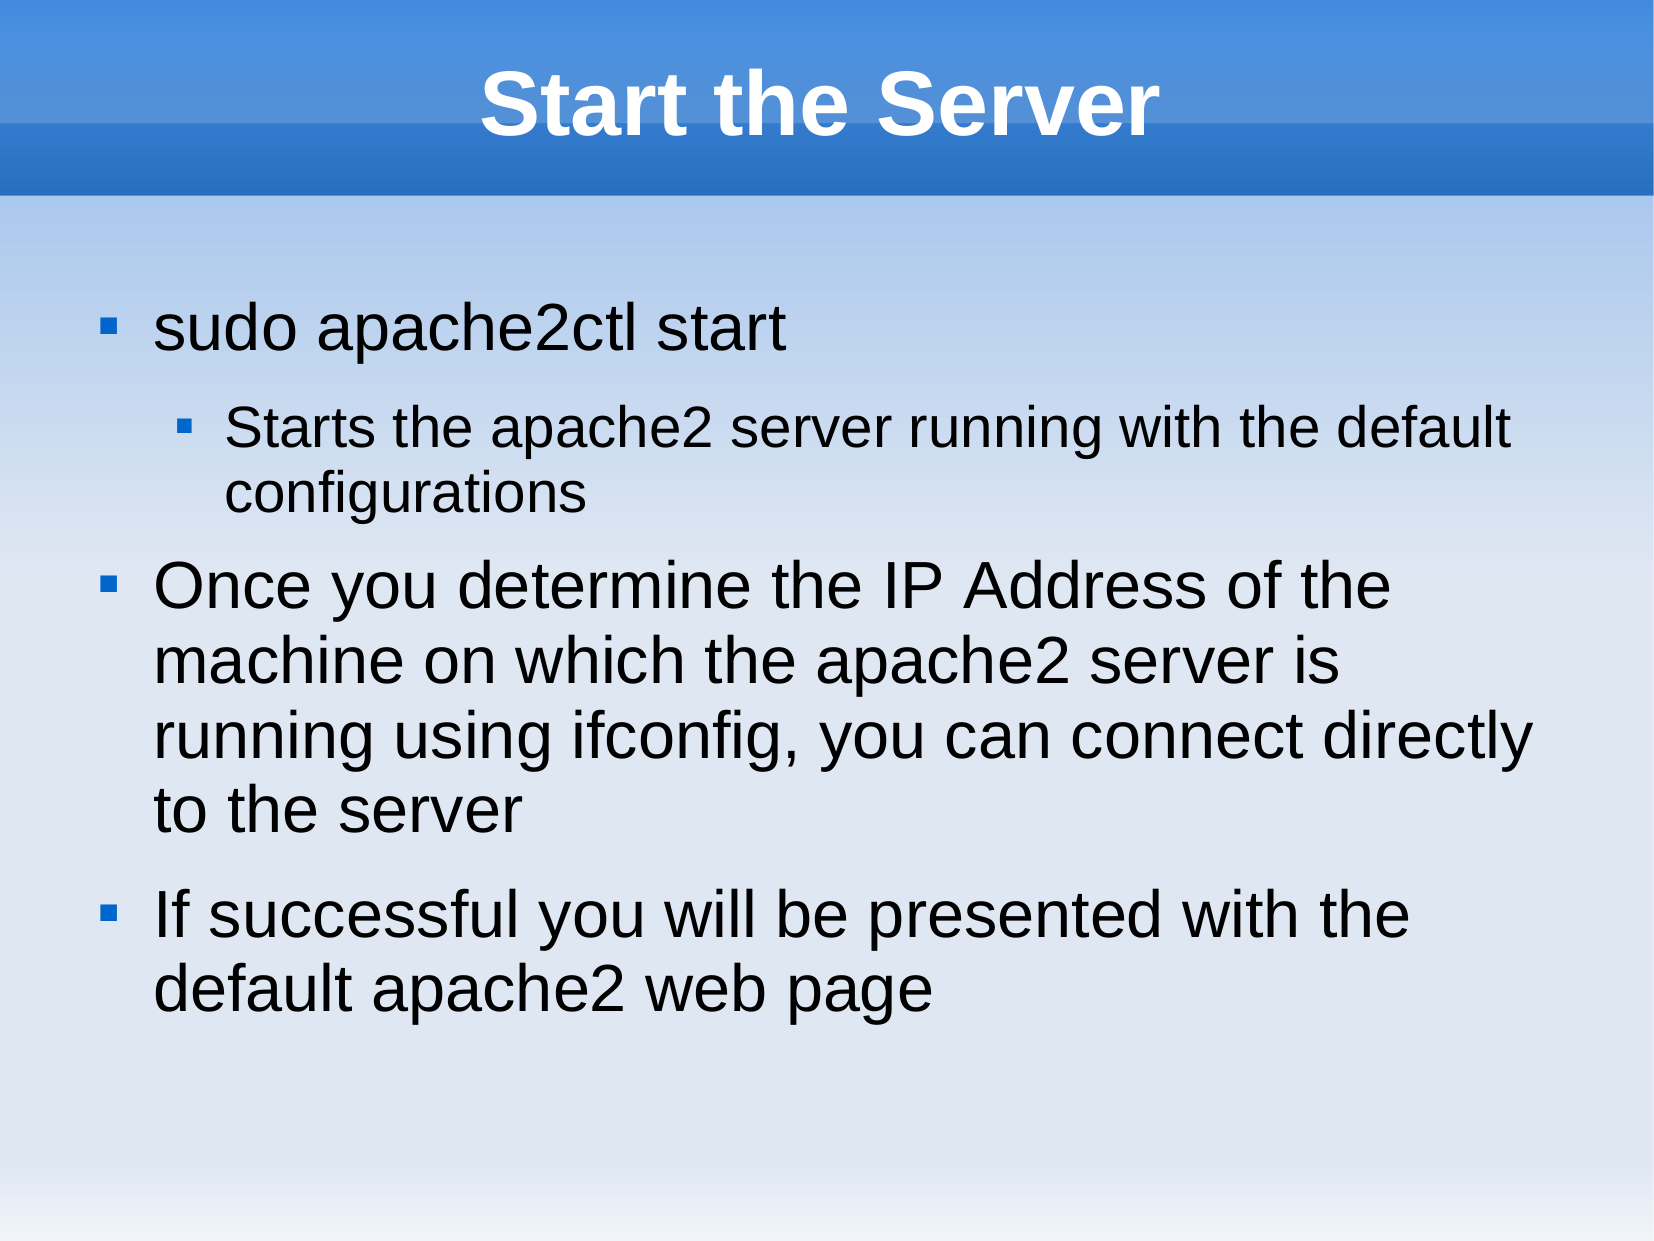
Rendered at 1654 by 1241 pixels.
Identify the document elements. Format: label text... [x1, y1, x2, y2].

picture [0, 0, 1654, 1241]
list sudo apache2ctl start Starts the apache2 server running with the default configurations Once you determine the IP Address of the machine on which the apache2 server is running using ifconfig, you can connect directly to the server If successful you will be presented with the default apache2 web page [82, 290, 1571, 1109]
title Start the Server [76, 0, 1565, 208]
